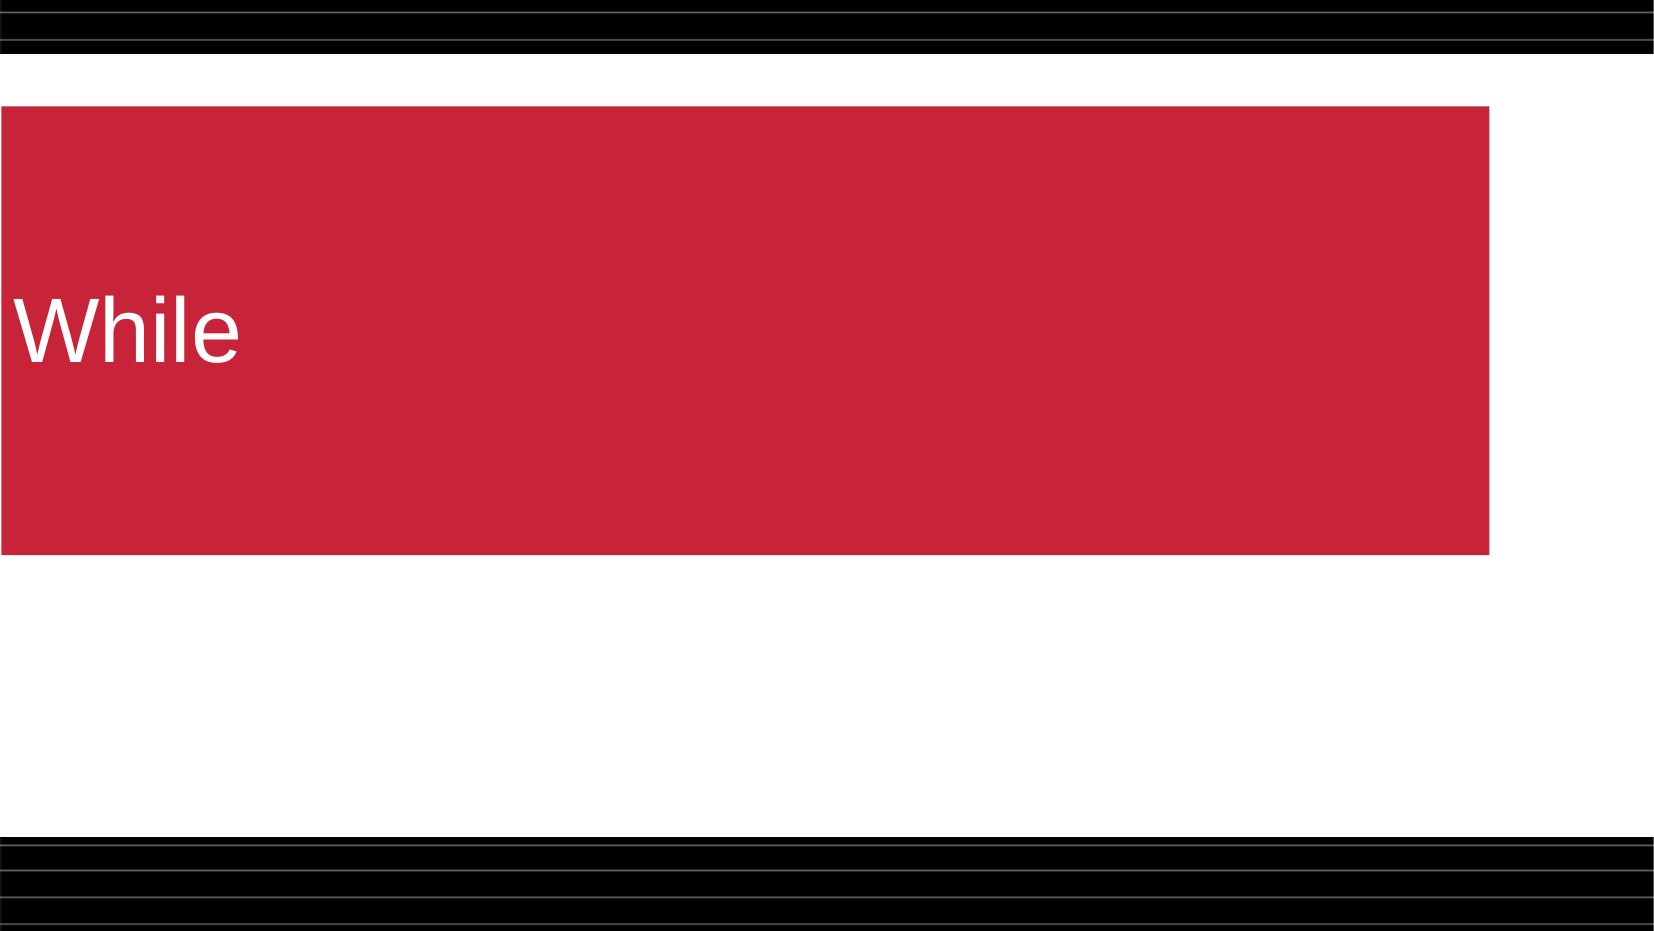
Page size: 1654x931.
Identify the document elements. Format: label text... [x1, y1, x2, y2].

picture [0, 837, 1654, 931]
title While [1, 106, 1490, 556]
picture [0, 0, 1654, 54]
